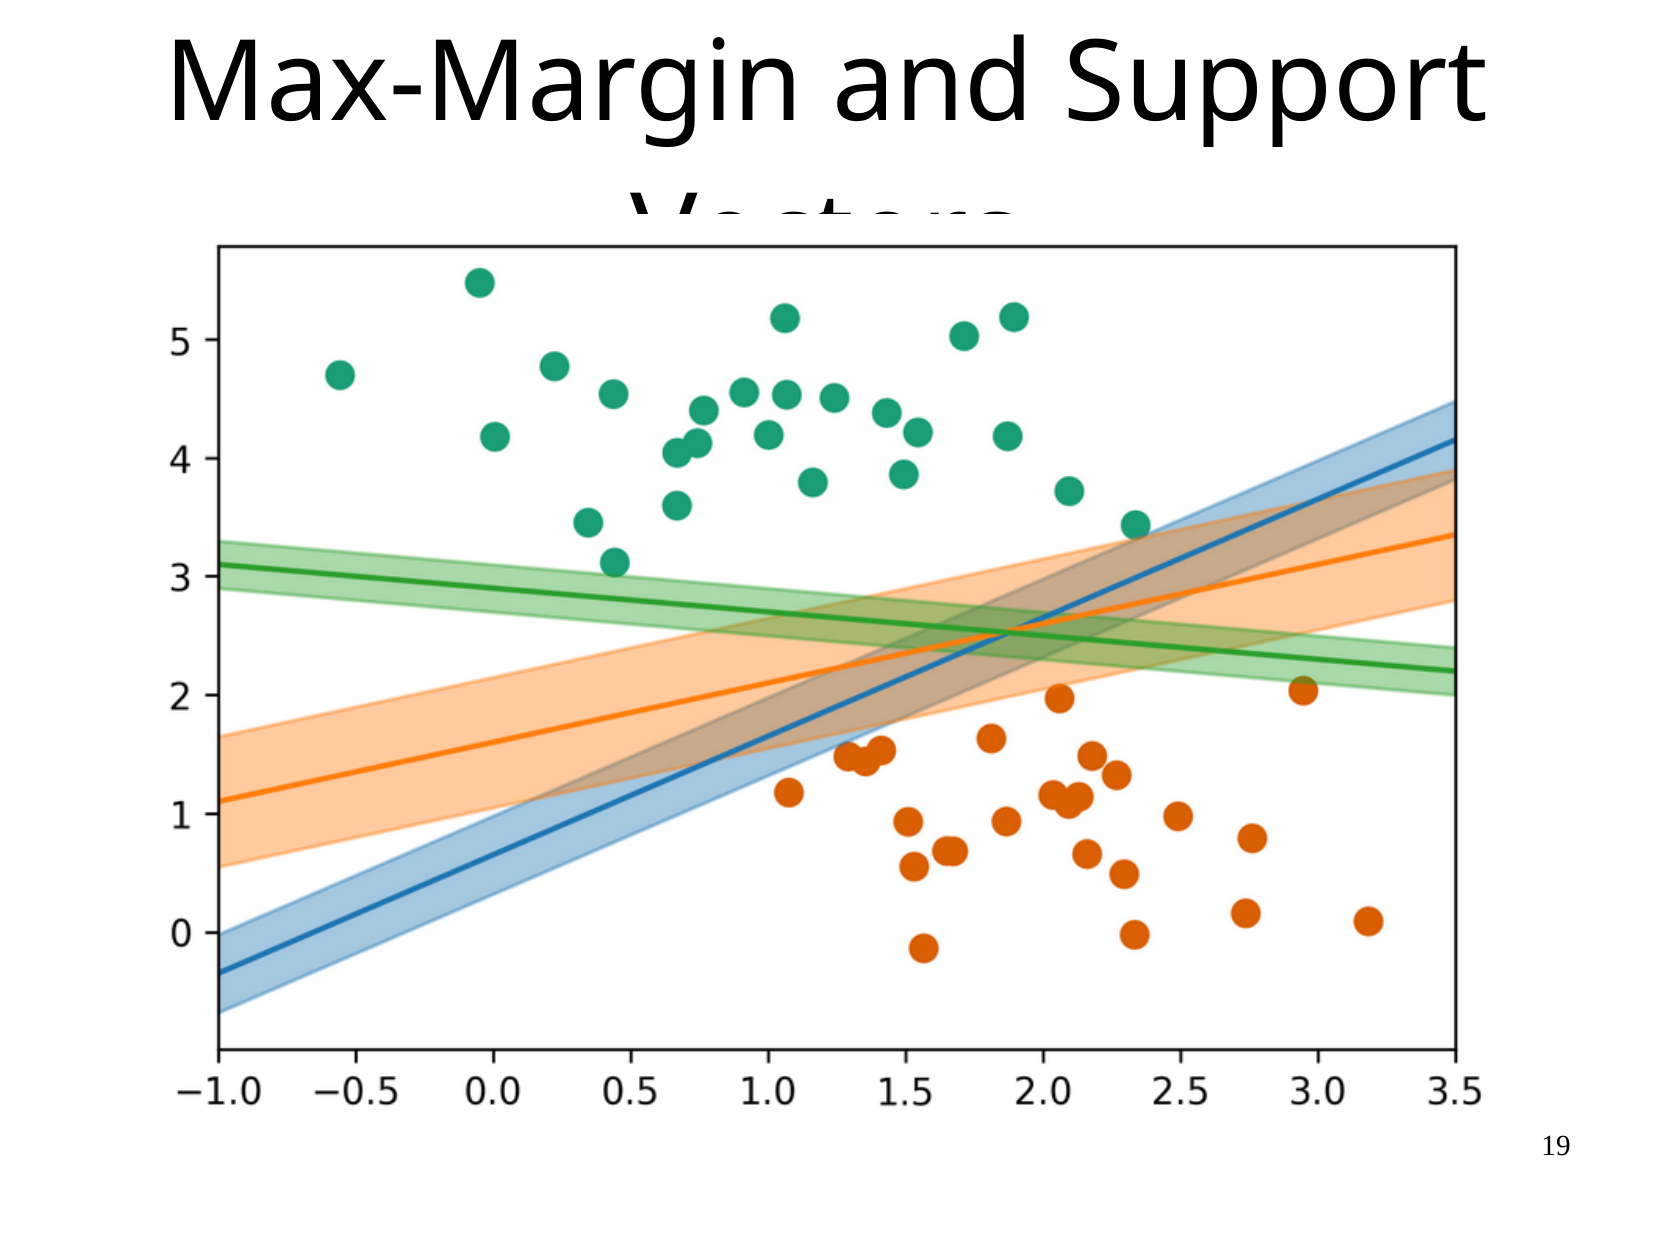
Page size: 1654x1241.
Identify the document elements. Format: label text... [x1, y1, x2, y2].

picture [136, 214, 1531, 1126]
title Max-Margin and Support Vectors [82, 49, 1571, 257]
